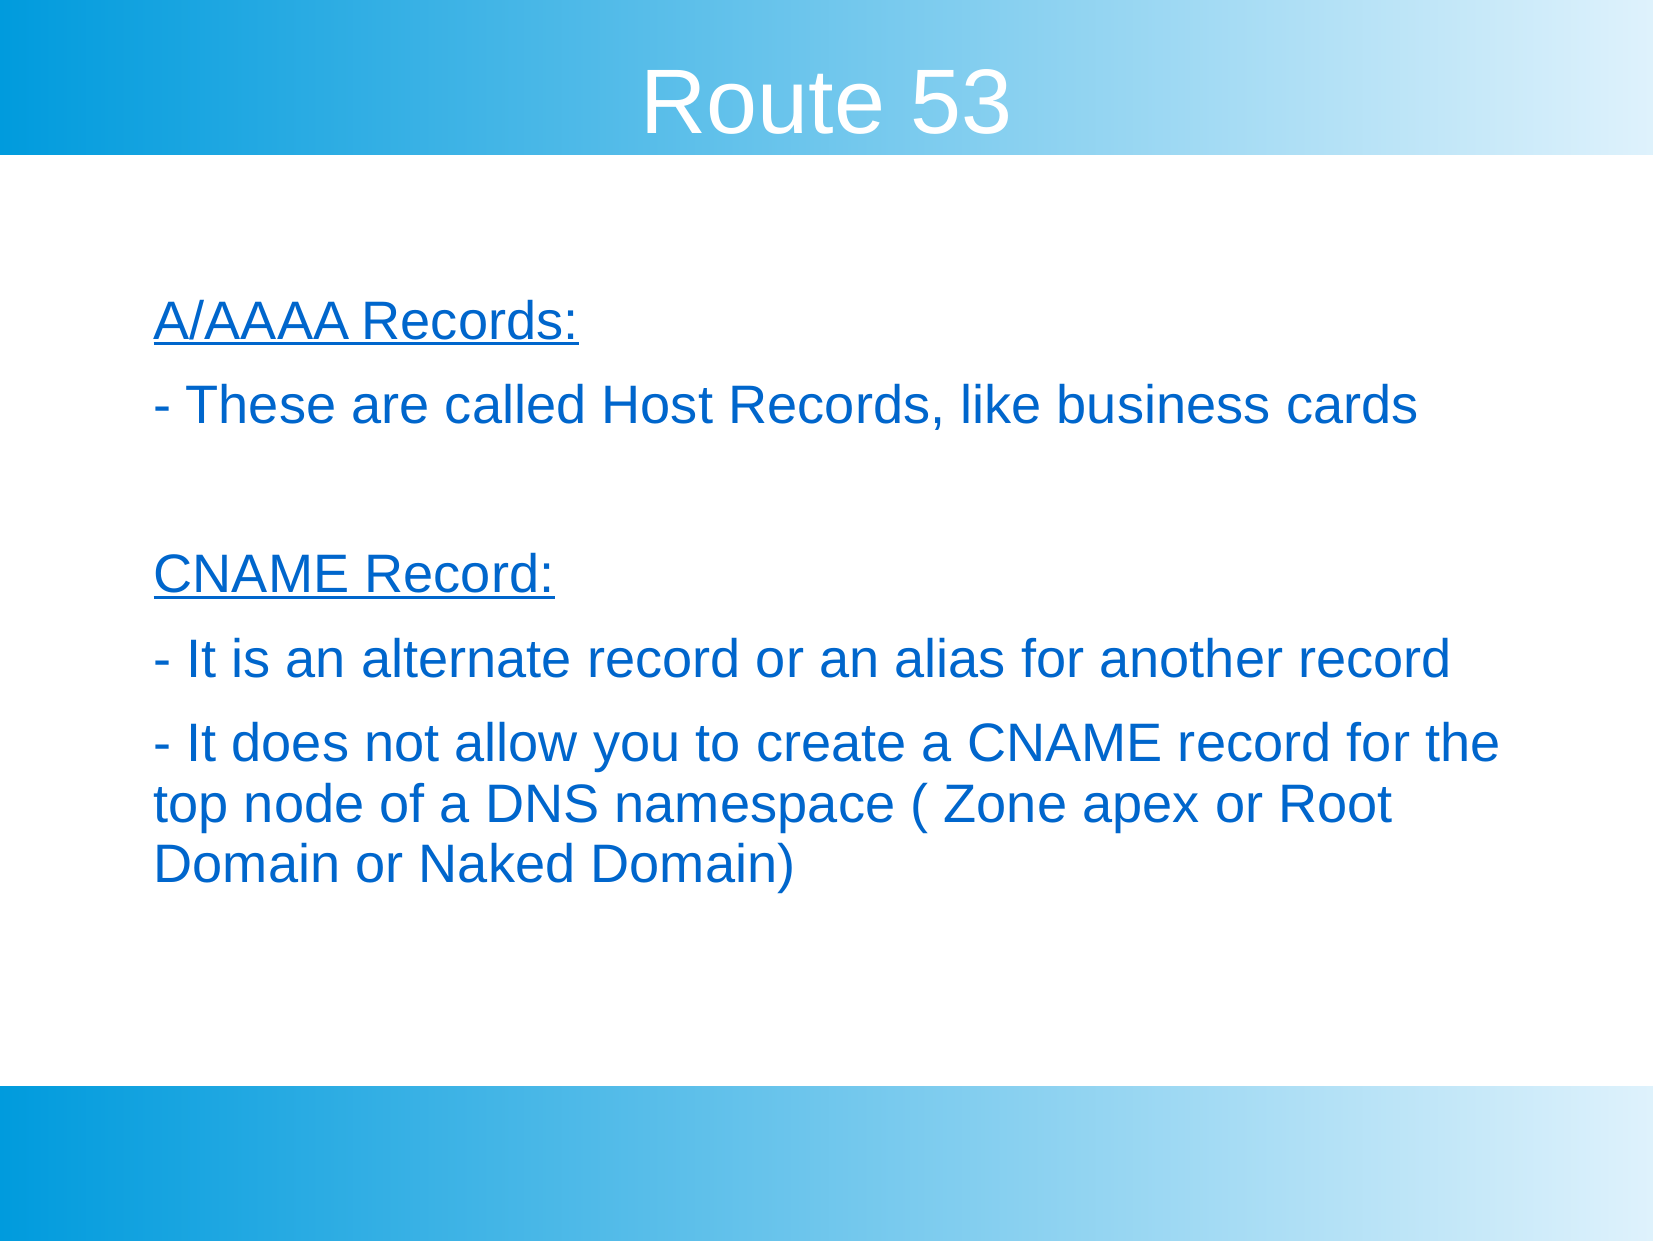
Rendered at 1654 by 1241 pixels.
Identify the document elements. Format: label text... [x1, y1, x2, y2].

list A/AAAA Records: - These are called Host Records, like business cards CNAME Record: - It is an alternate record or an alias for another record - It does not allow you to create a CNAME record for the top node of a DNS namespace ( Zone apex or Root Domain or Naked Domain) [82, 290, 1571, 1010]
title Route 53 [82, 49, 1571, 155]
